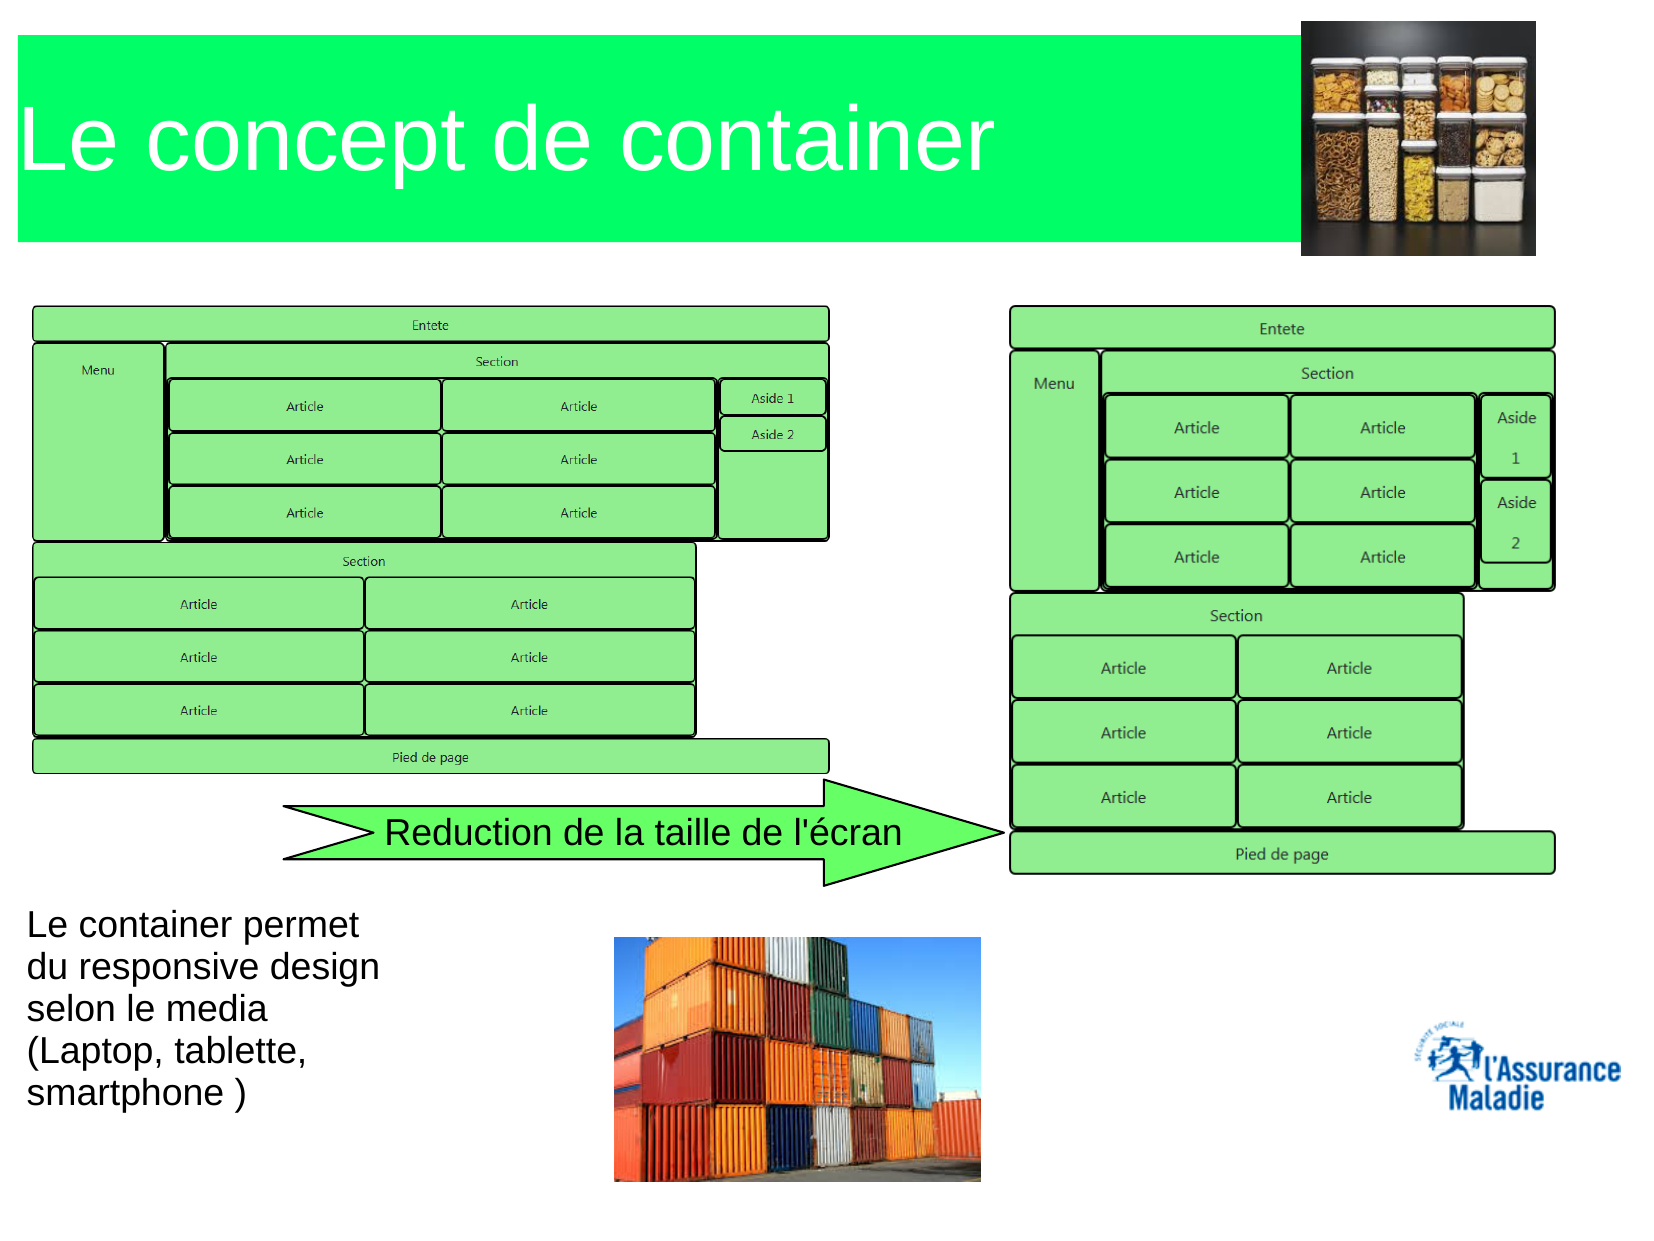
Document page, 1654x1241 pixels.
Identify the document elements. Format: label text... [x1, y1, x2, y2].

picture [24, 301, 837, 774]
picture [1301, 21, 1536, 256]
text_box Le container permet du responsive design selon le media (Laptop, tablette, smartphone ) [11, 895, 404, 1205]
picture [614, 937, 981, 1182]
picture [1003, 301, 1564, 898]
title Le concept de container [17, 35, 1301, 243]
text_box Reduction de la taille de l'écran [283, 779, 1004, 886]
picture [1393, 1017, 1621, 1112]
